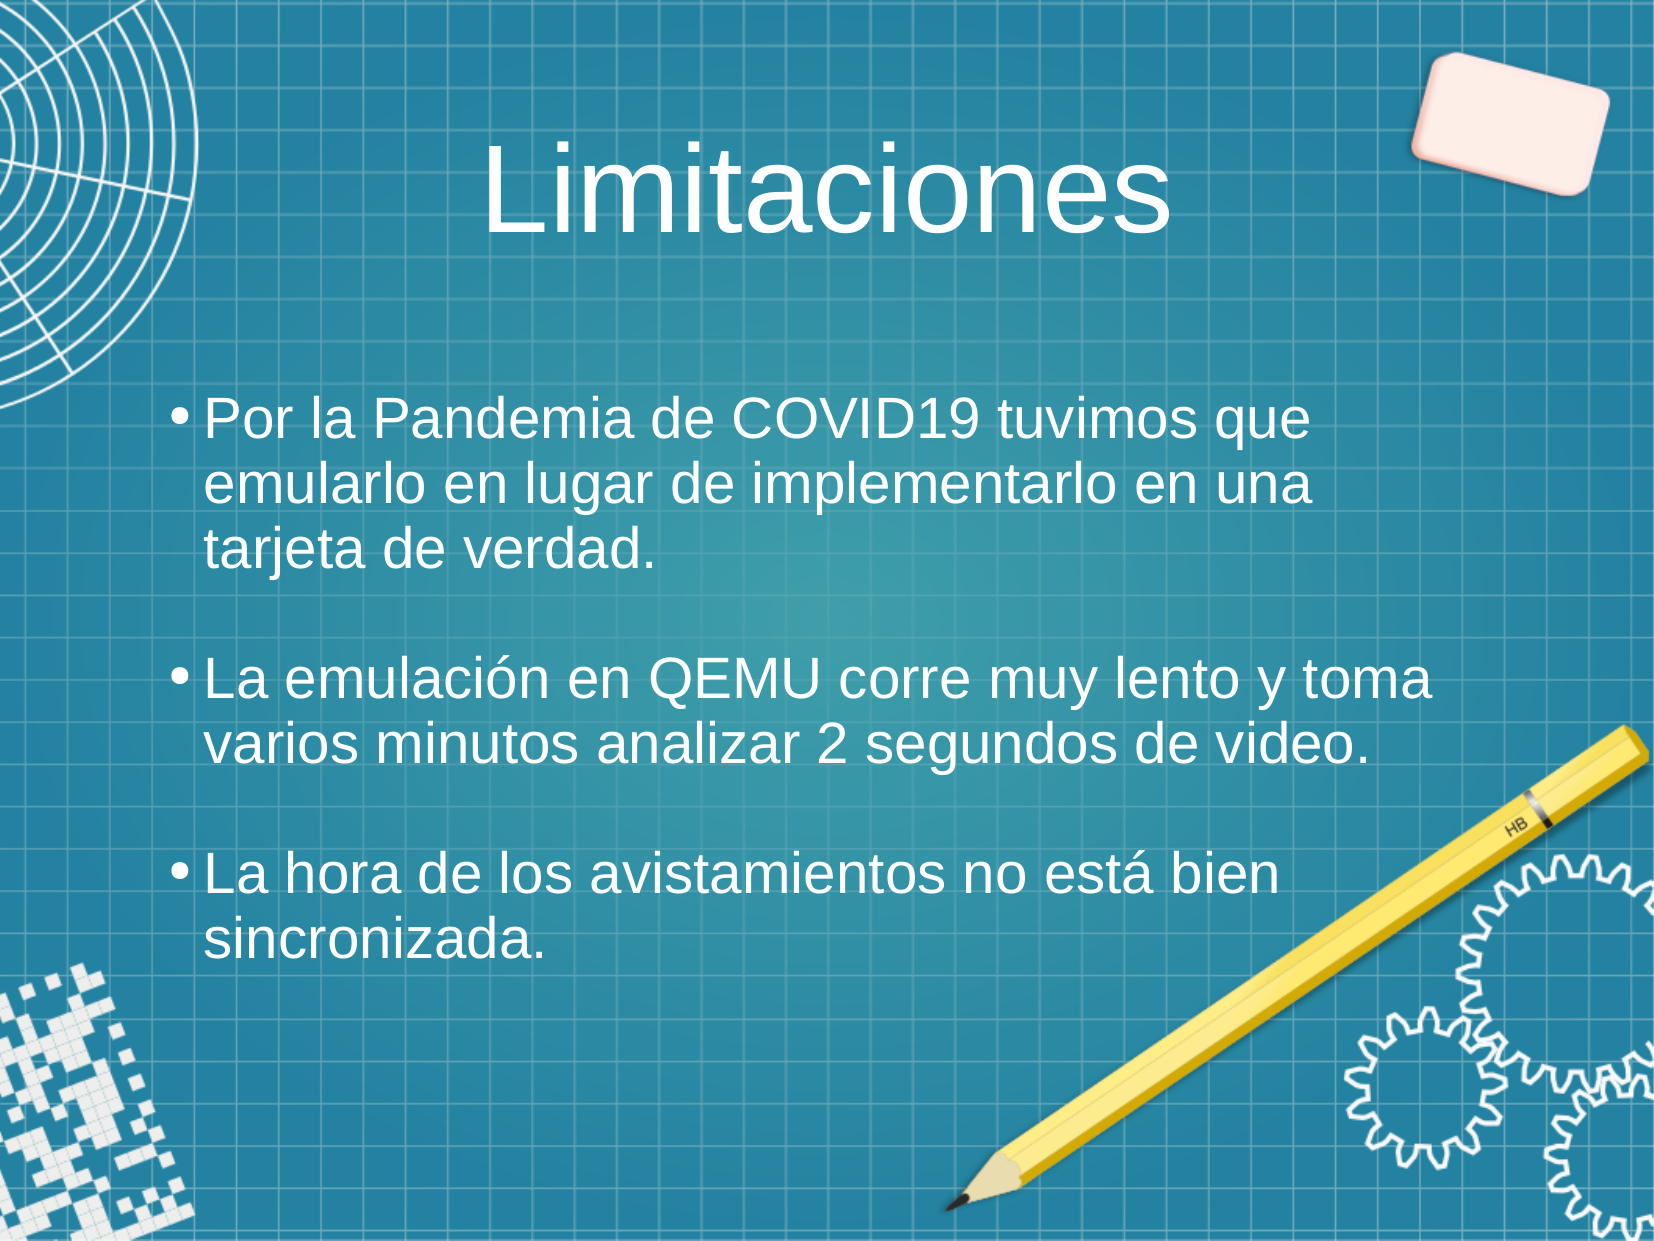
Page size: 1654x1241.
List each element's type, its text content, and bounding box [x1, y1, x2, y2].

picture [0, 0, 1654, 1241]
title Limitaciones [82, 47, 1571, 331]
text_box Por la Pandemia de COVID19 tuvimos que emularlo en lugar de implementarlo en una tarjeta de verdad. La emulación en QEMU corre muy lento y toma varios minutos analizar 2 segundos de video. La hora de los avistamientos no está bien sincronizada. [153, 377, 1453, 978]
